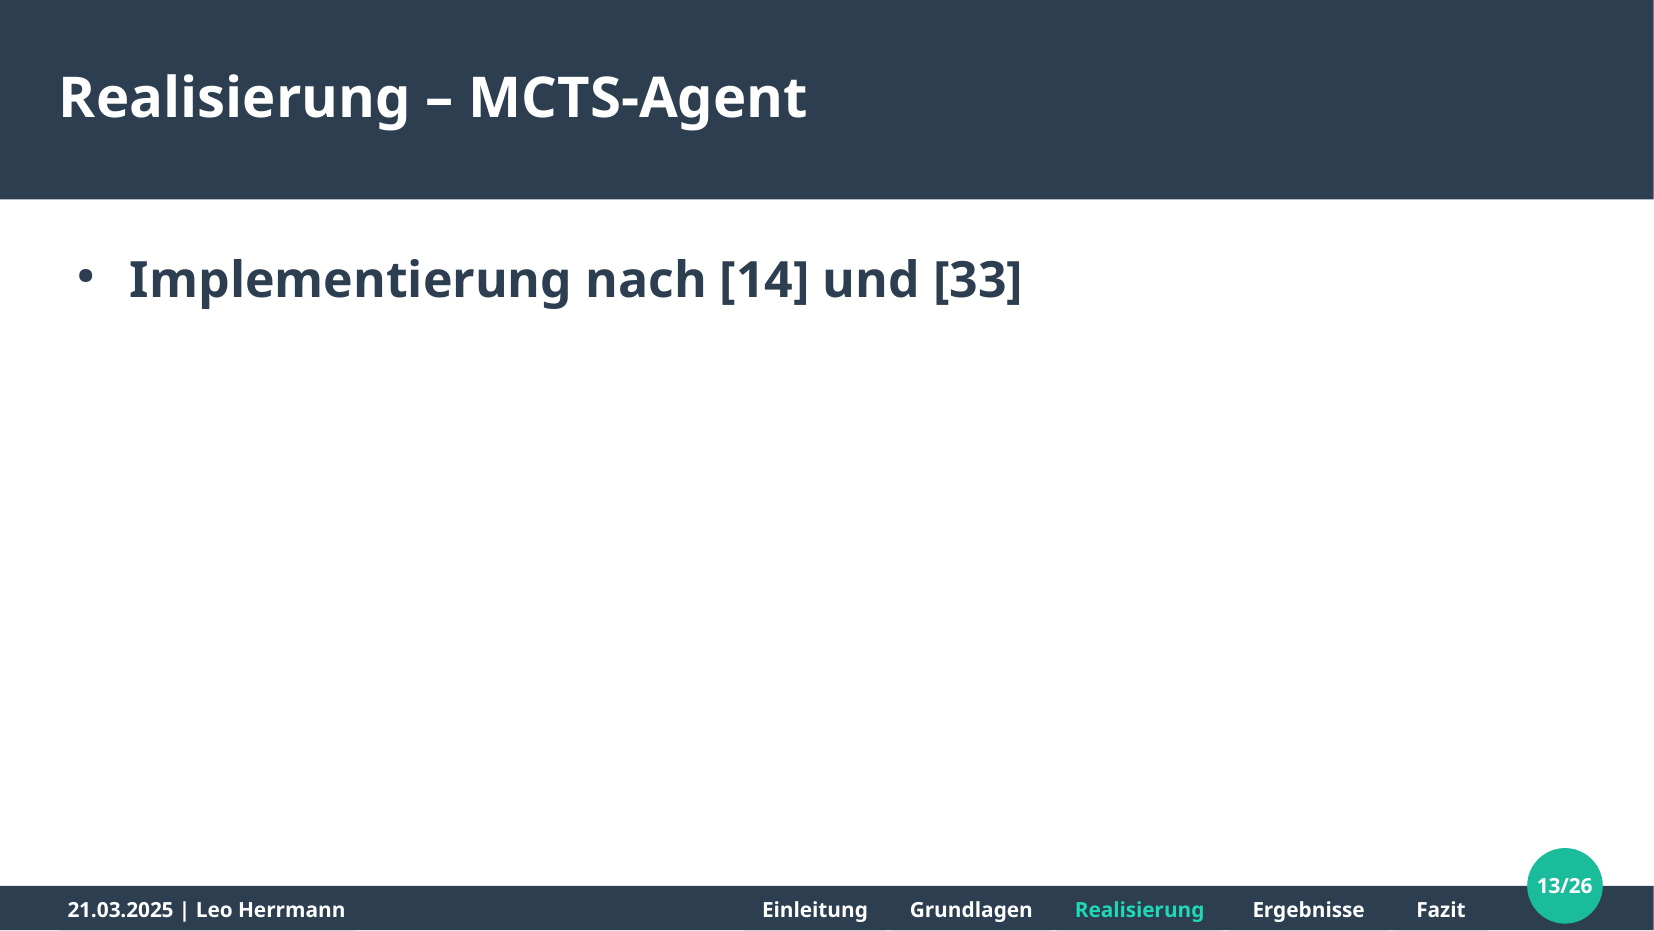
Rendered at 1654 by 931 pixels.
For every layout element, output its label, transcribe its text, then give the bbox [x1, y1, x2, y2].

text_box Grundlagen [891, 888, 1052, 931]
text_box Ergebnisse [1228, 888, 1389, 931]
list Implementierung nach [14] und [33] [59, 243, 1595, 864]
title Realisierung – MCTS-Agent [59, 37, 1595, 156]
text_box Fazit [1393, 888, 1489, 931]
text_box Realisierung [1057, 888, 1223, 931]
text_box Einleitung [744, 888, 886, 931]
